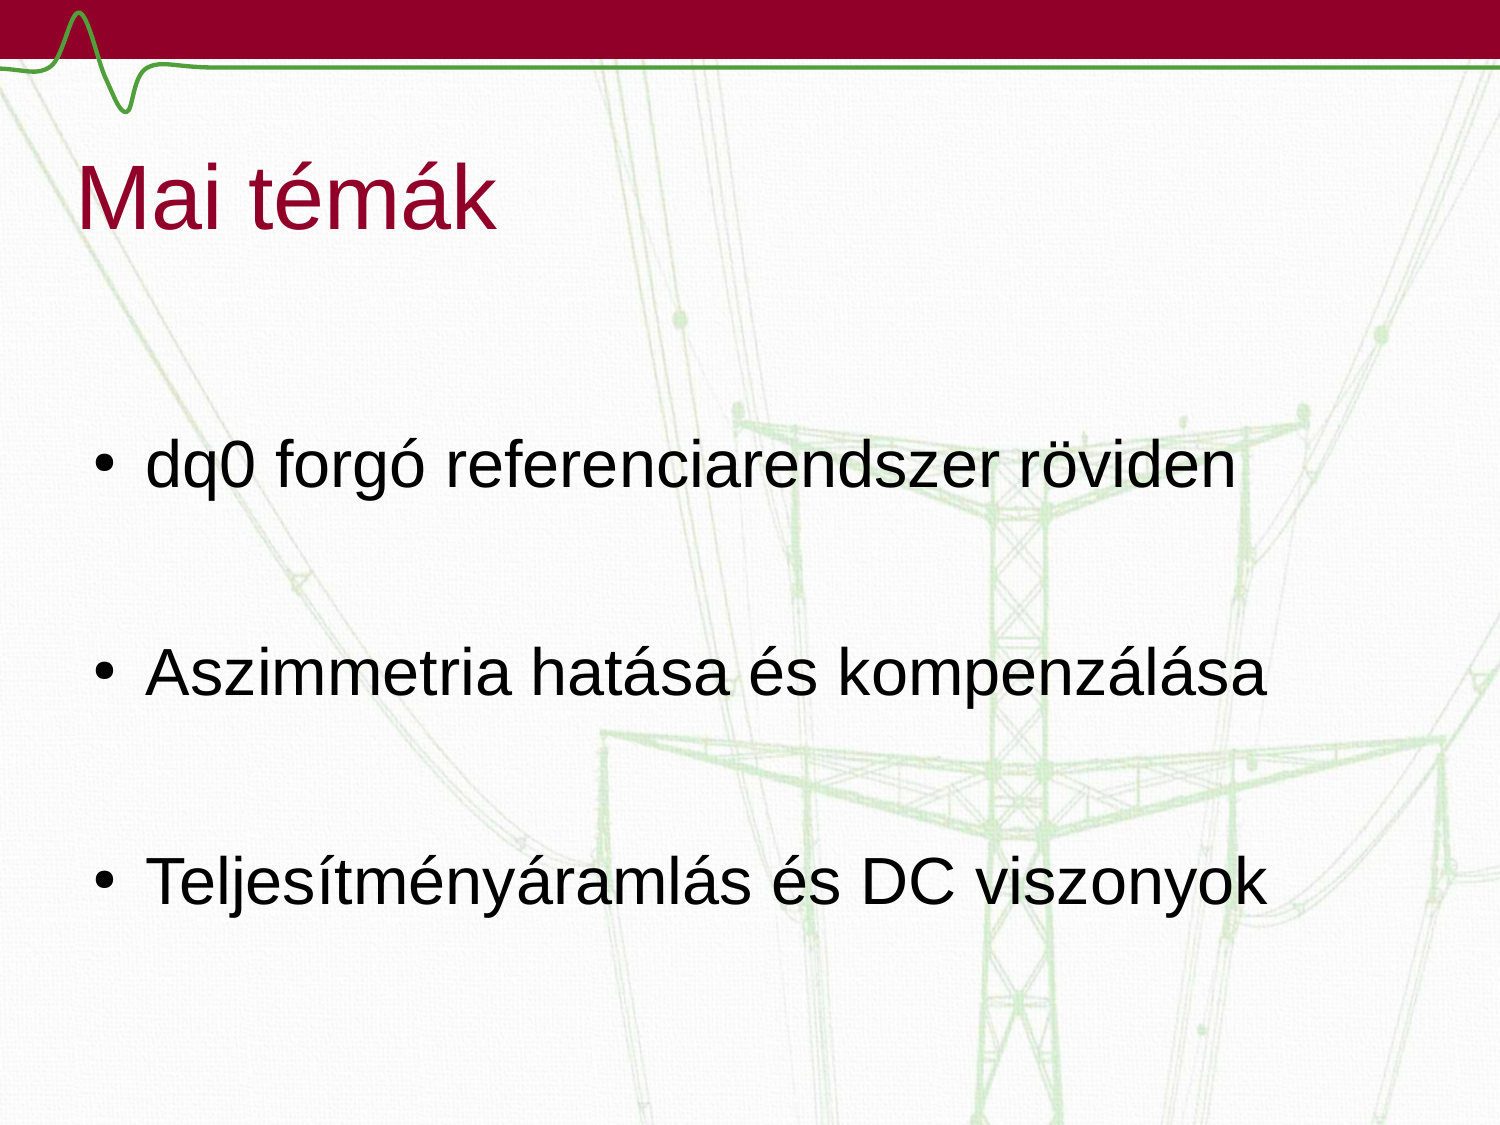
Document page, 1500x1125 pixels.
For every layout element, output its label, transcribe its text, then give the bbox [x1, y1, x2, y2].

picture [0, 59, 1500, 1125]
title Mai témák [75, 103, 1425, 292]
picture [102, 59, 1500, 103]
list dq0 forgó referenciarendszer röviden Aszimmetria hatása és kompenzálása Teljesítményáramlás és DC viszonyok [75, 322, 1425, 975]
picture [0, 59, 53, 69]
